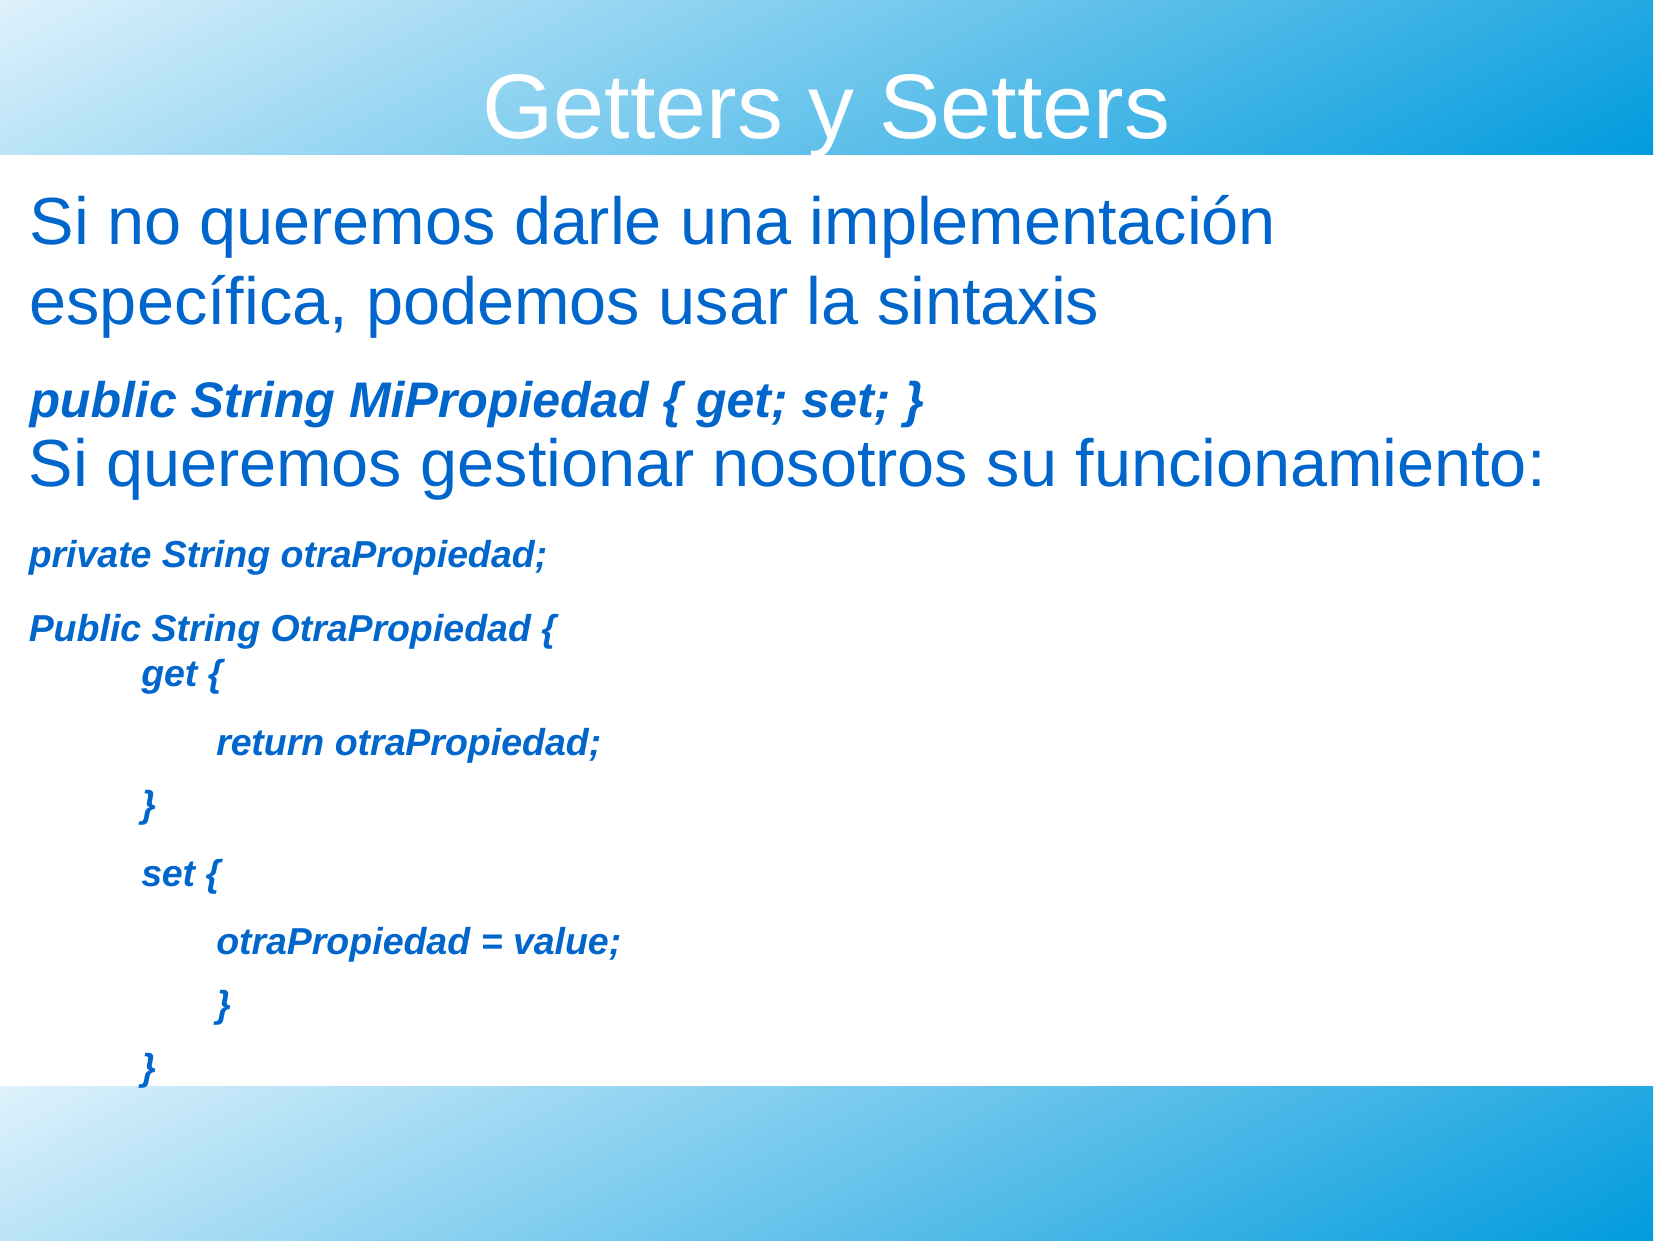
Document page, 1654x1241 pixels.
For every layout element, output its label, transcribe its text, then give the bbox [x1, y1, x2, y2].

title Getters y Setters [82, 46, 1571, 158]
list Si no queremos darle una implementación específica, podemos usar la sintaxis public String MiPropiedad { get; set; } [29, 177, 1589, 473]
list Si queremos gestionar nosotros su funcionamiento: private String otraPropiedad; Public String OtraPropiedad { get { return otraPropiedad; } set { otraPropiedad = value; } } [28, 420, 1588, 715]
